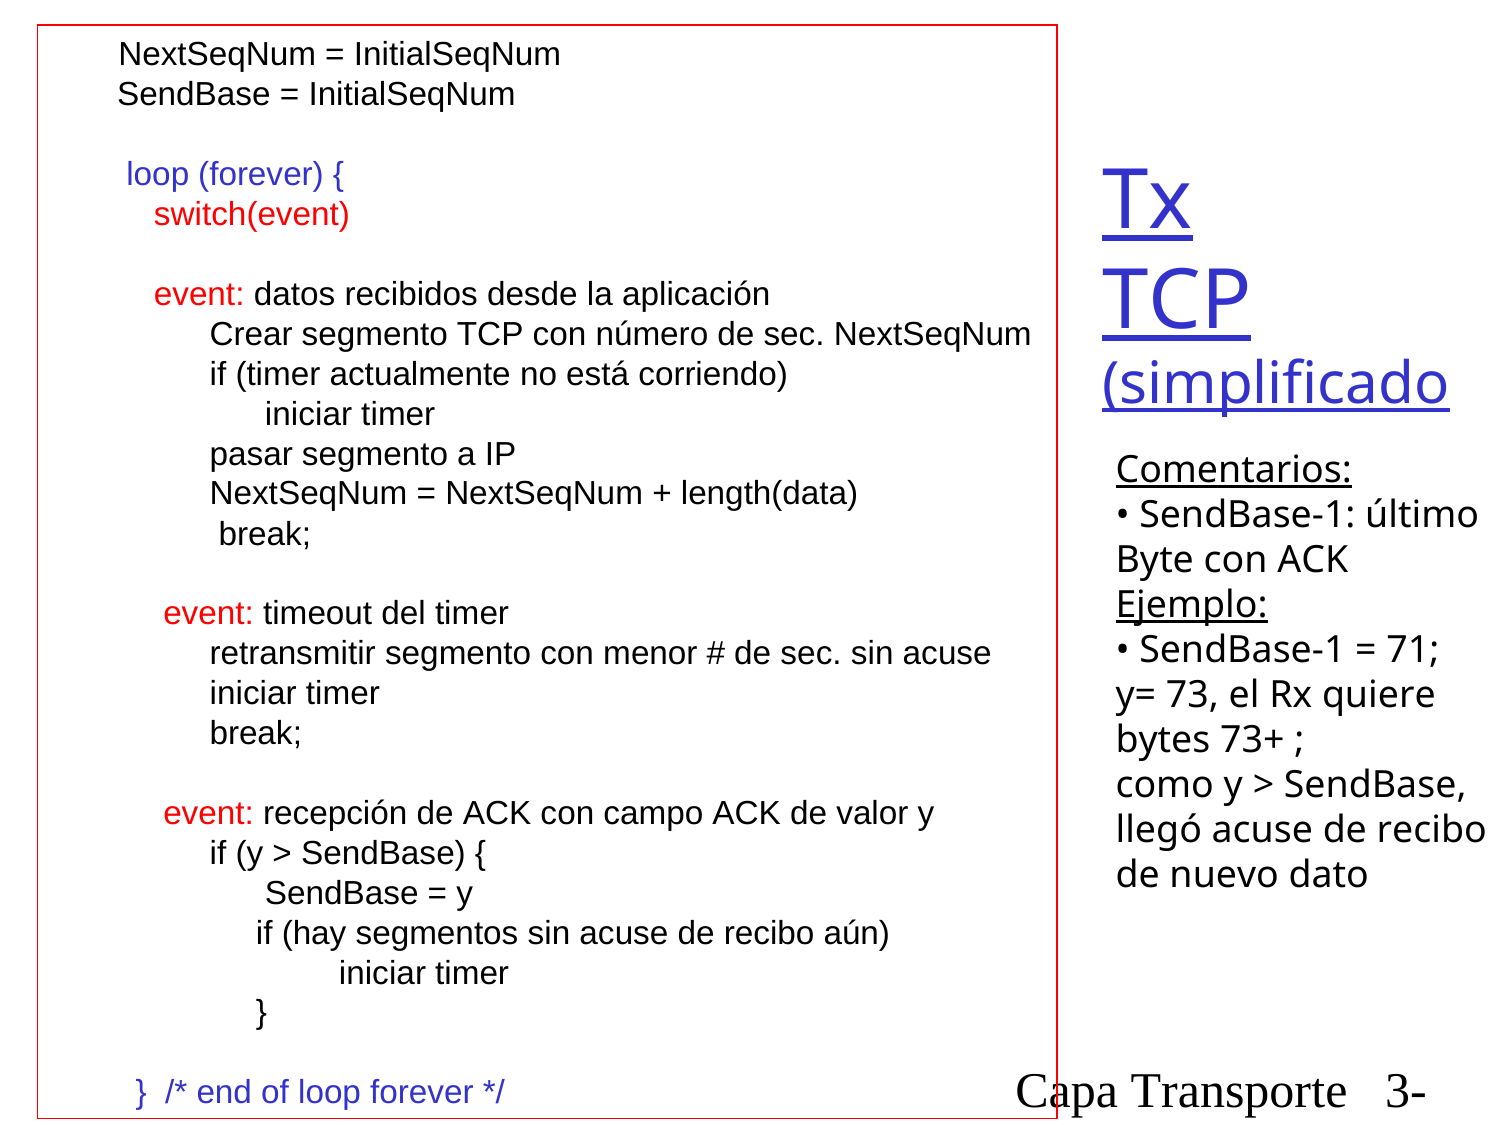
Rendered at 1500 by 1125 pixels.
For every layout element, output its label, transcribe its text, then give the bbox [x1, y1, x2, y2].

text_box NextSeqNum = InitialSeqNum SendBase = InitialSeqNum loop (forever) { switch(event) event: datos recibidos desde la aplicación Crear segmento TCP con número de sec. NextSeqNum if (timer actualmente no está corriendo) iniciar timer pasar segmento a IP NextSeqNum = NextSeqNum + length(data) break; event: timeout del timer retransmitir segmento con menor # de sec. sin acuse iniciar timer break; event: recepción de ACK con campo ACK de valor y if (y > SendBase) { SendBase = y if (hay segmentos sin acuse de recibo aún) iniciar timer } } /* end of loop forever */ [37, 24, 1057, 1119]
title Tx TCP (simplificado [1087, 137, 1476, 325]
text_box Comentarios: SendBase-1: último Byte con ACK Ejemplo: SendBase-1 = 71; y= 73, el Rx quiere bytes 73+ ; como y > SendBase, llegó acuse de recibo de nuevo dato [1100, 437, 1500, 903]
